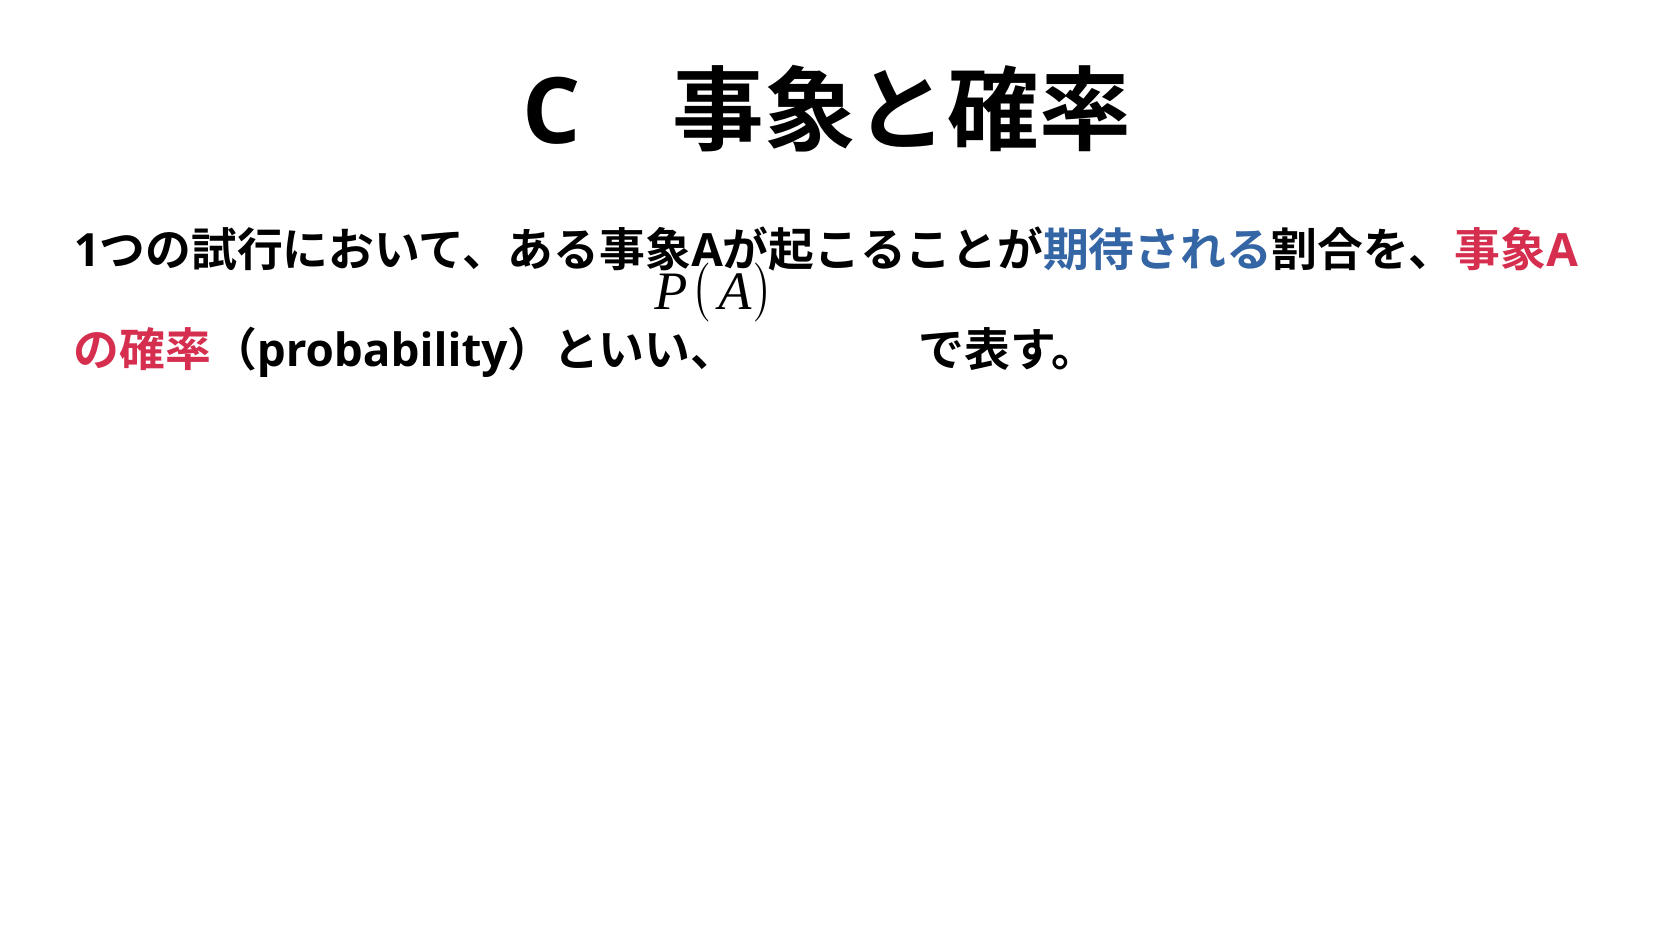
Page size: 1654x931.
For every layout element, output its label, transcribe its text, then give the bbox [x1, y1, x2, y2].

text_box 1つの試行において、ある事象Aが起こることが期待される割合を、事象Aの確率（probability）といい、 で表す。 [59, 173, 1625, 562]
title C 事象と確率 [29, 29, 1625, 178]
